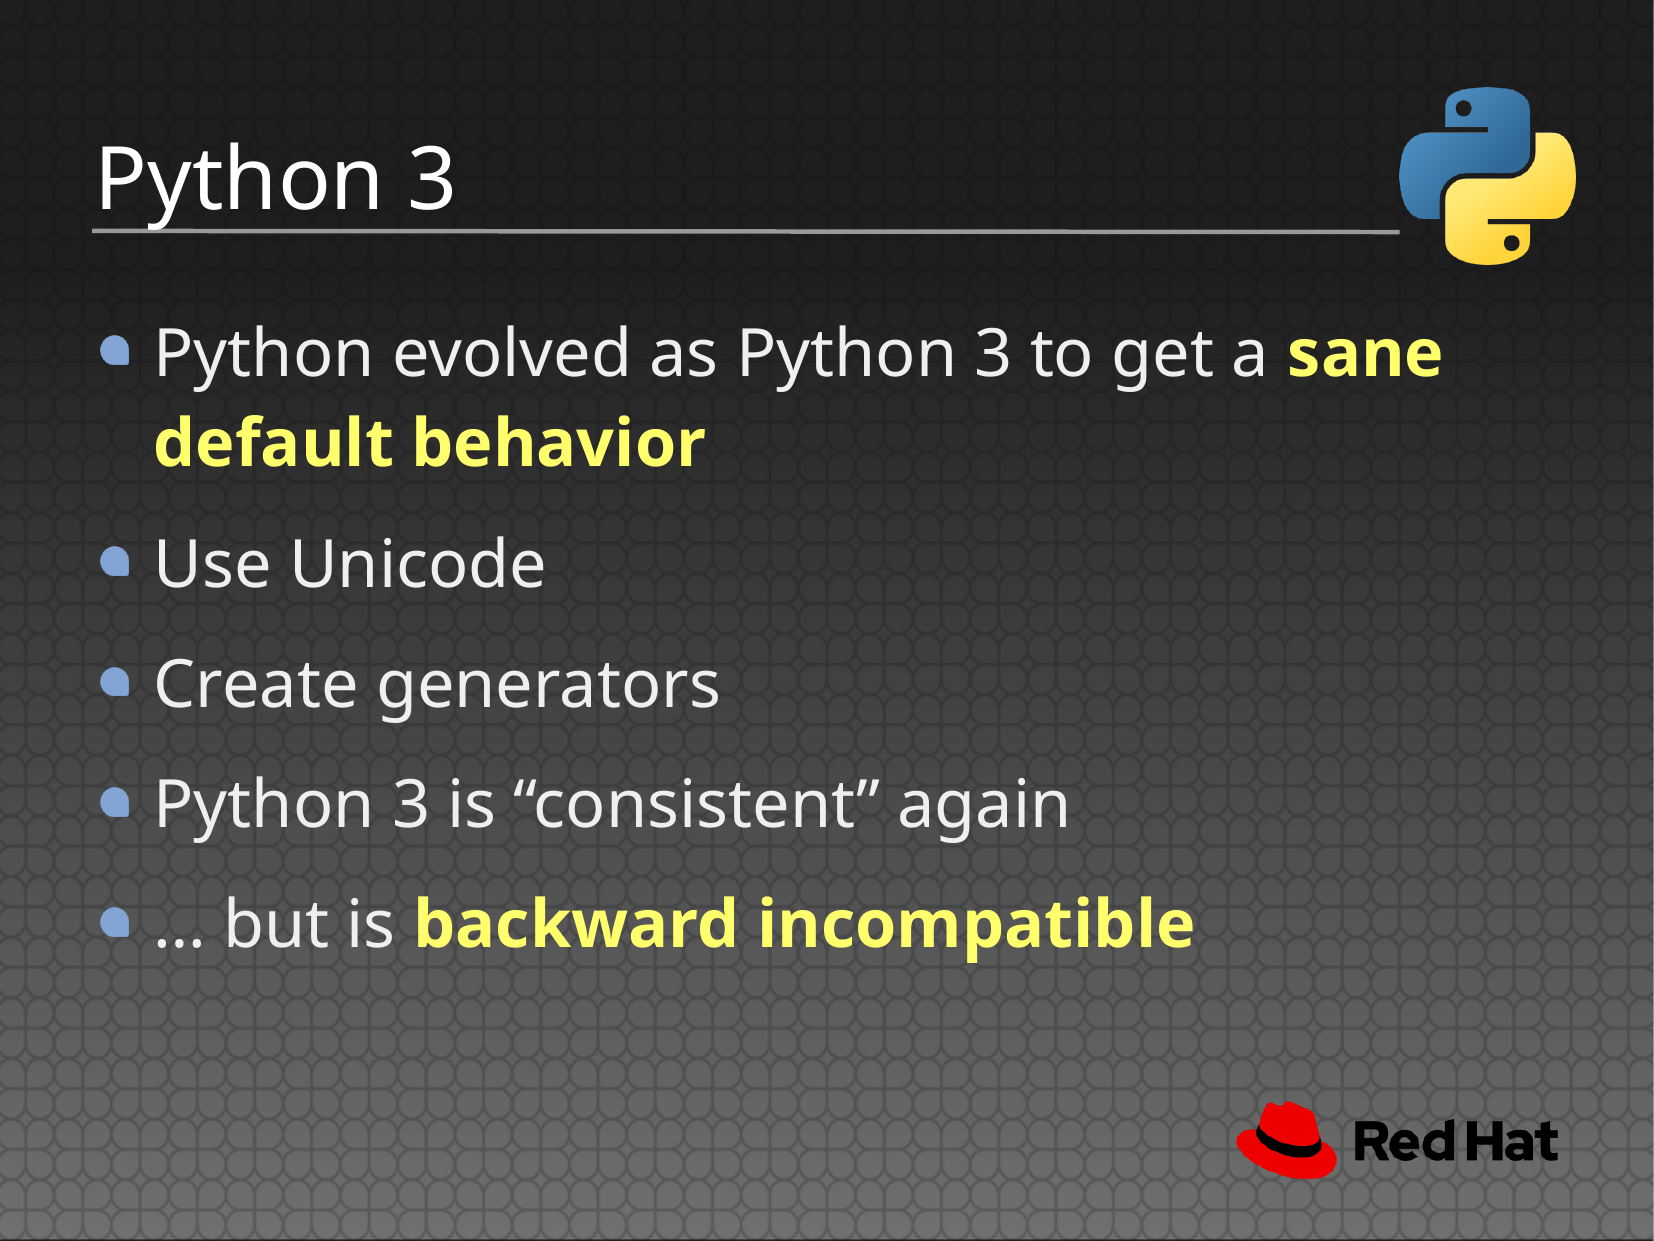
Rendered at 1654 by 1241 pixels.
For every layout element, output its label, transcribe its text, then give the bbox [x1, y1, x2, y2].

title Python 3 [94, 100, 1426, 251]
list Python evolved as Python 3 to get a sane default behavior Use Unicode Create generators Python 3 is “consistent” again … but is backward incompatible [82, 304, 1571, 1045]
picture [0, 0, 1654, 1241]
